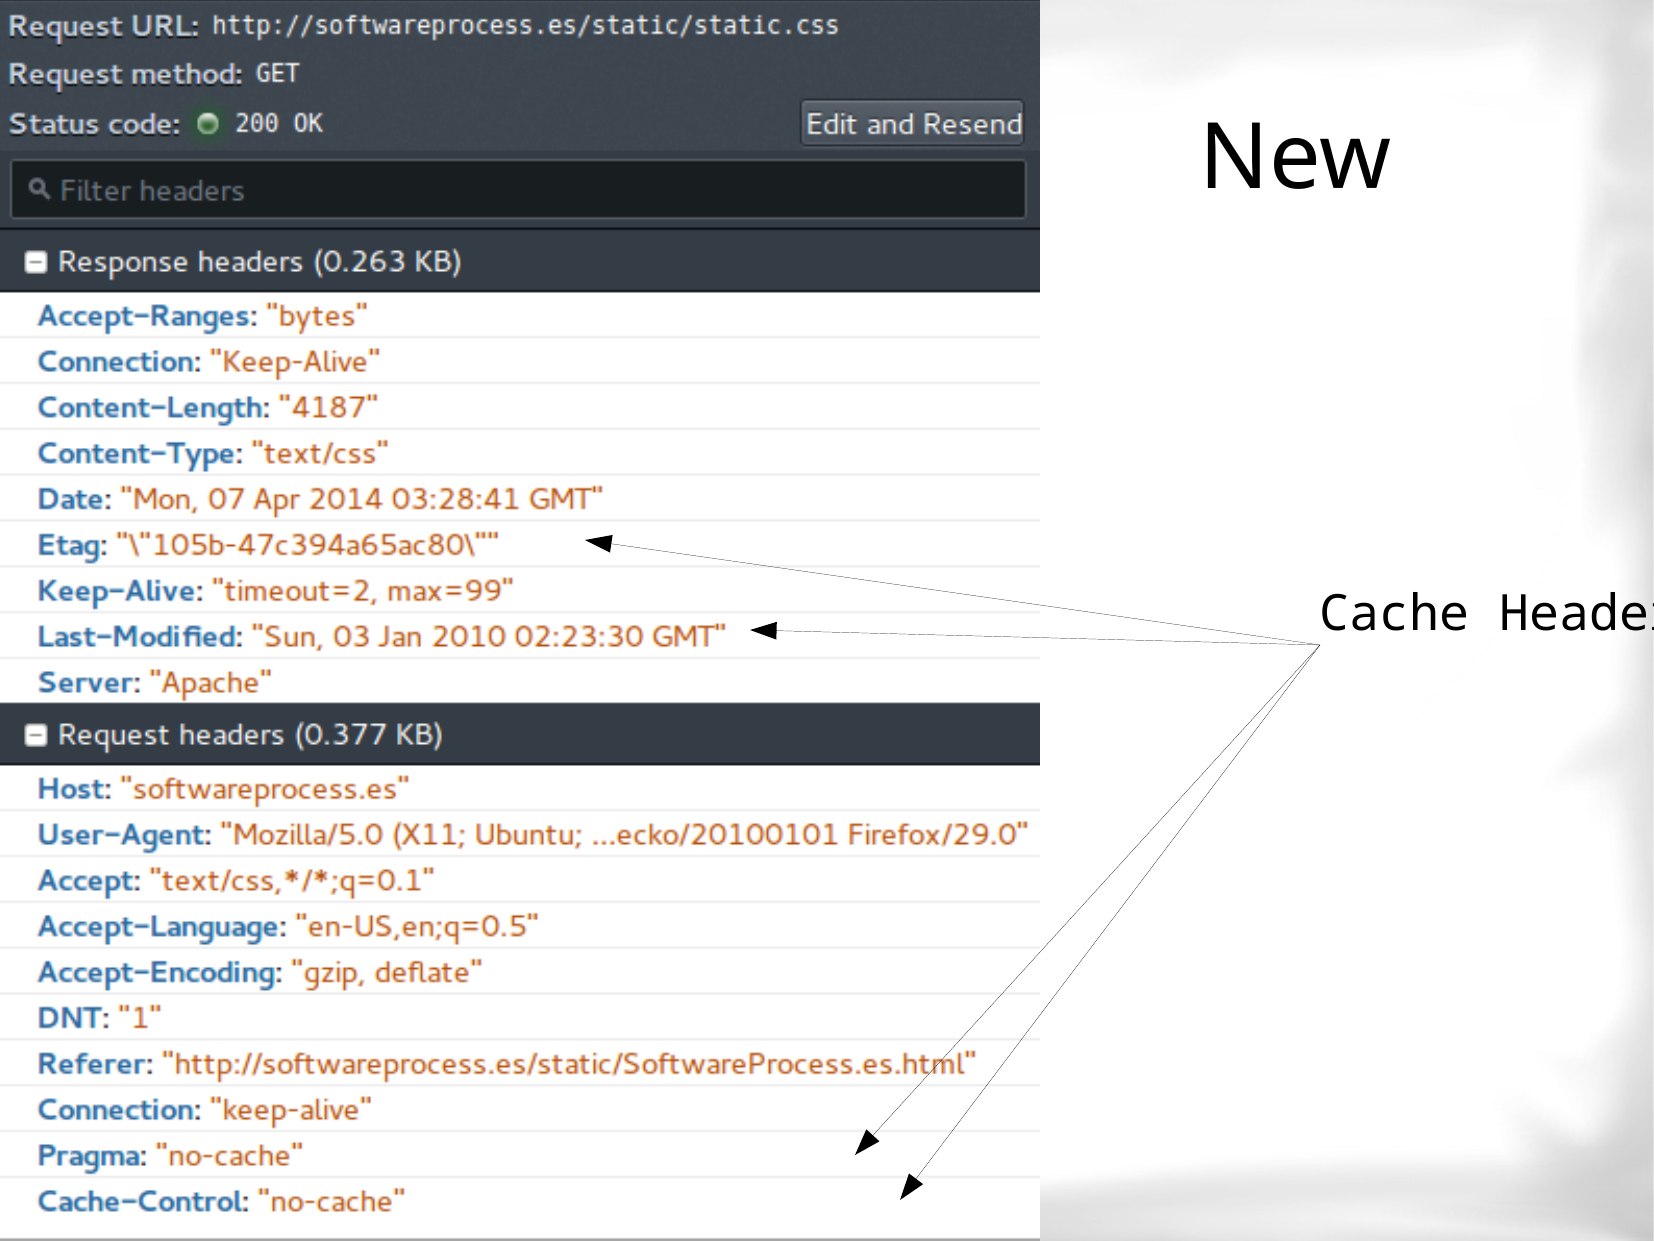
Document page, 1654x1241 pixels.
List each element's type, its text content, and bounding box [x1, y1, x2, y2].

title New [1020, 49, 1571, 257]
text_box Cache Headers [1305, 570, 1654, 635]
picture [0, 0, 1654, 1241]
